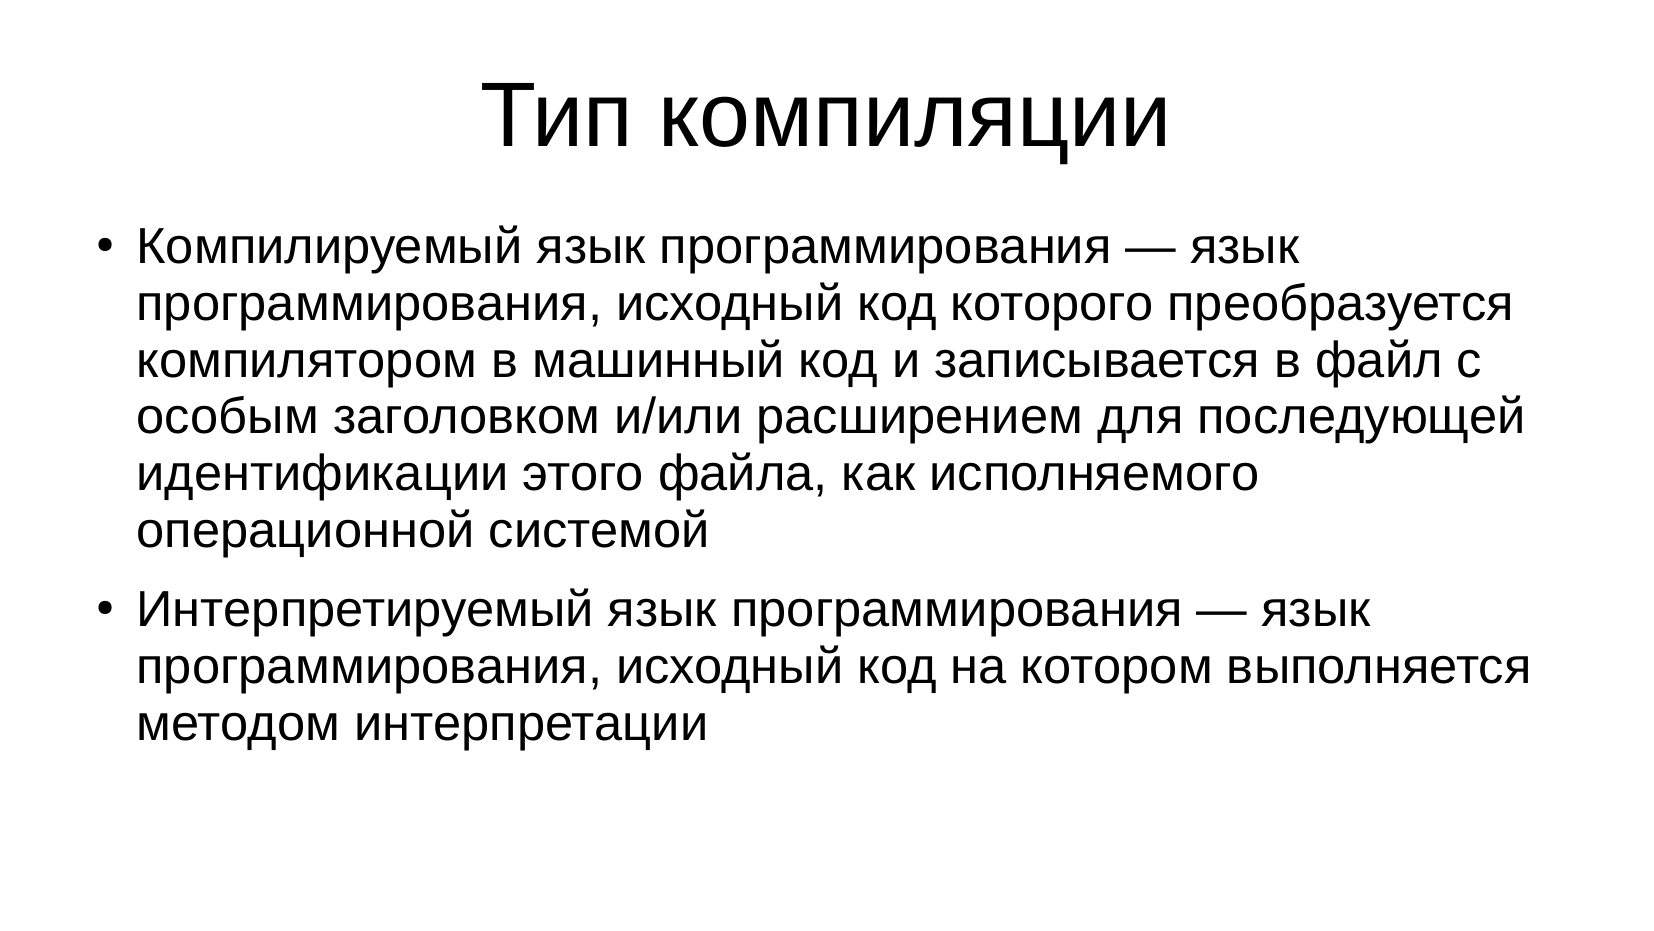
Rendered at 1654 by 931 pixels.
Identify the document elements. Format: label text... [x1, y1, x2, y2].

title Тип компиляции [82, 37, 1571, 193]
list Компилируемый язык программирования — язык программирования, исходный код которого преобразуется компилятором в машинный код и записывается в файл с особым заголовком и/или расширением для последующей идентификации этого файла, как исполняемого операционной системой Интерпретируемый язык программирования — язык программирования, исходный код на котором выполняется методом интерпретации [82, 217, 1571, 758]
